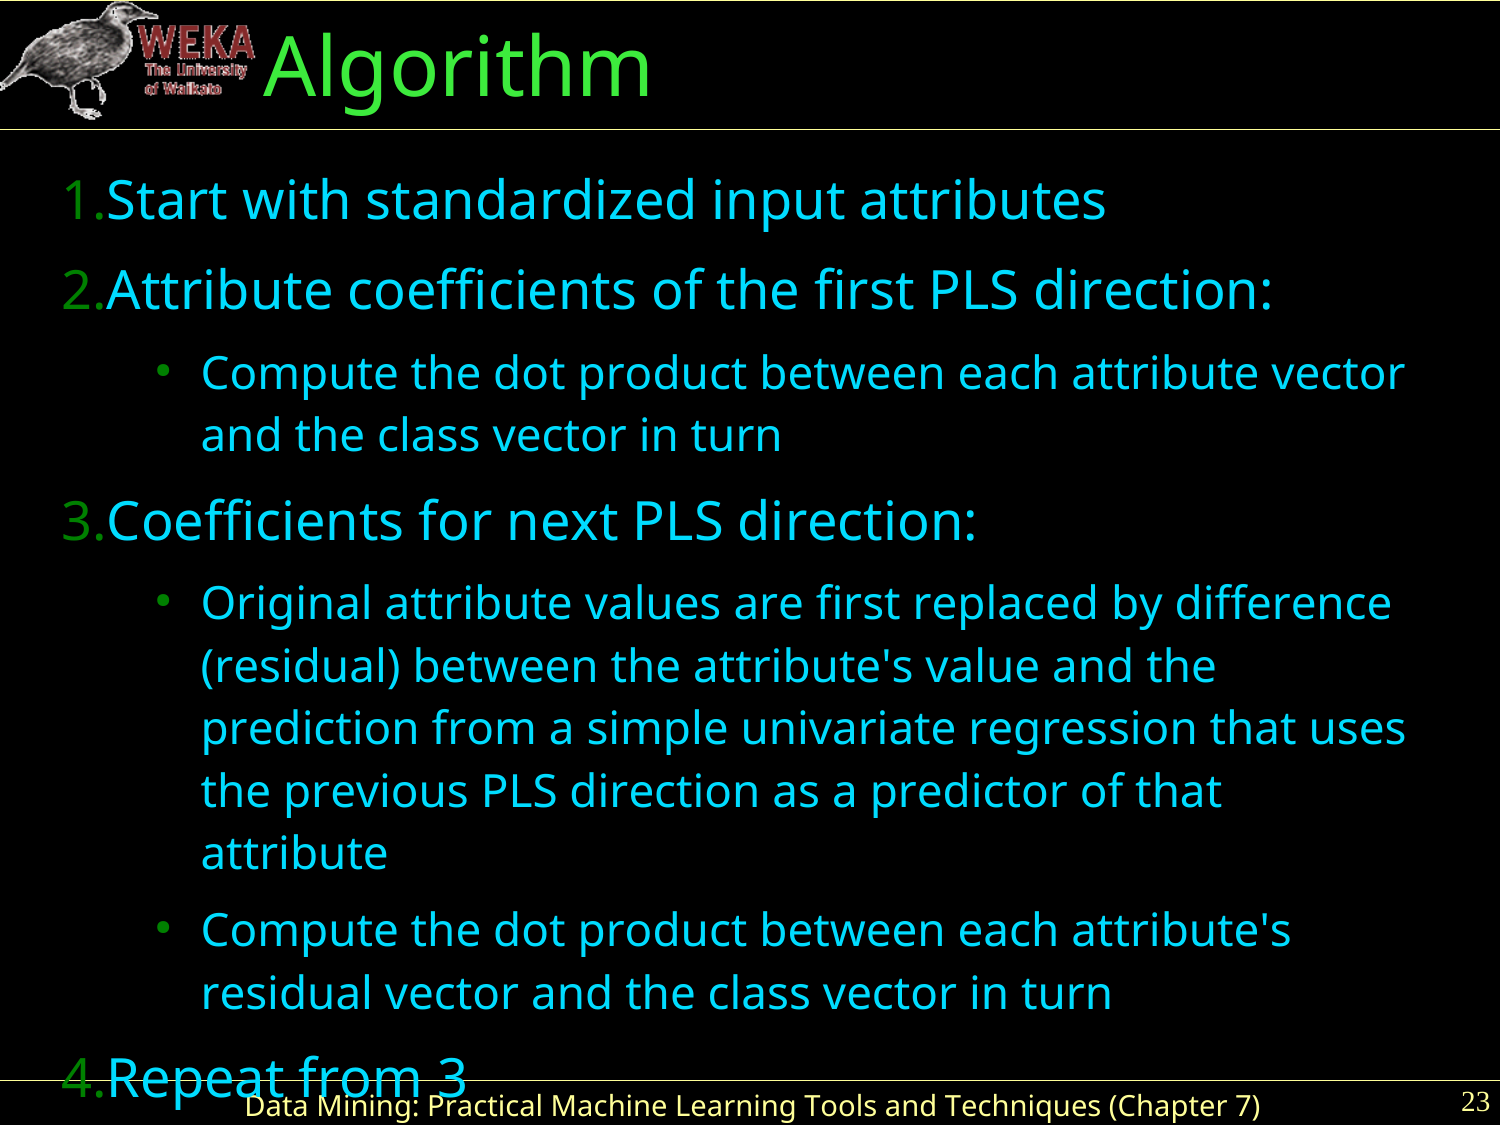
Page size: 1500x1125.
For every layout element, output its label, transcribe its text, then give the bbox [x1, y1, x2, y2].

title Algorithm [263, 0, 1500, 159]
picture [0, 1, 263, 129]
list Start with standardized input attributes Attribute coefficients of the first PLS direction: Compute the dot product between each attribute vector and the class vector in turn Coefficients for next PLS direction: Original attribute values are first replaced by difference (residual) between the attribute's value and the prediction from a simple univariate regression that uses the previous PLS direction as a predictor of that attribute Compute the dot product between each attribute's residual vector and the class vector in turn Repeat from 3 [61, 161, 1412, 1077]
